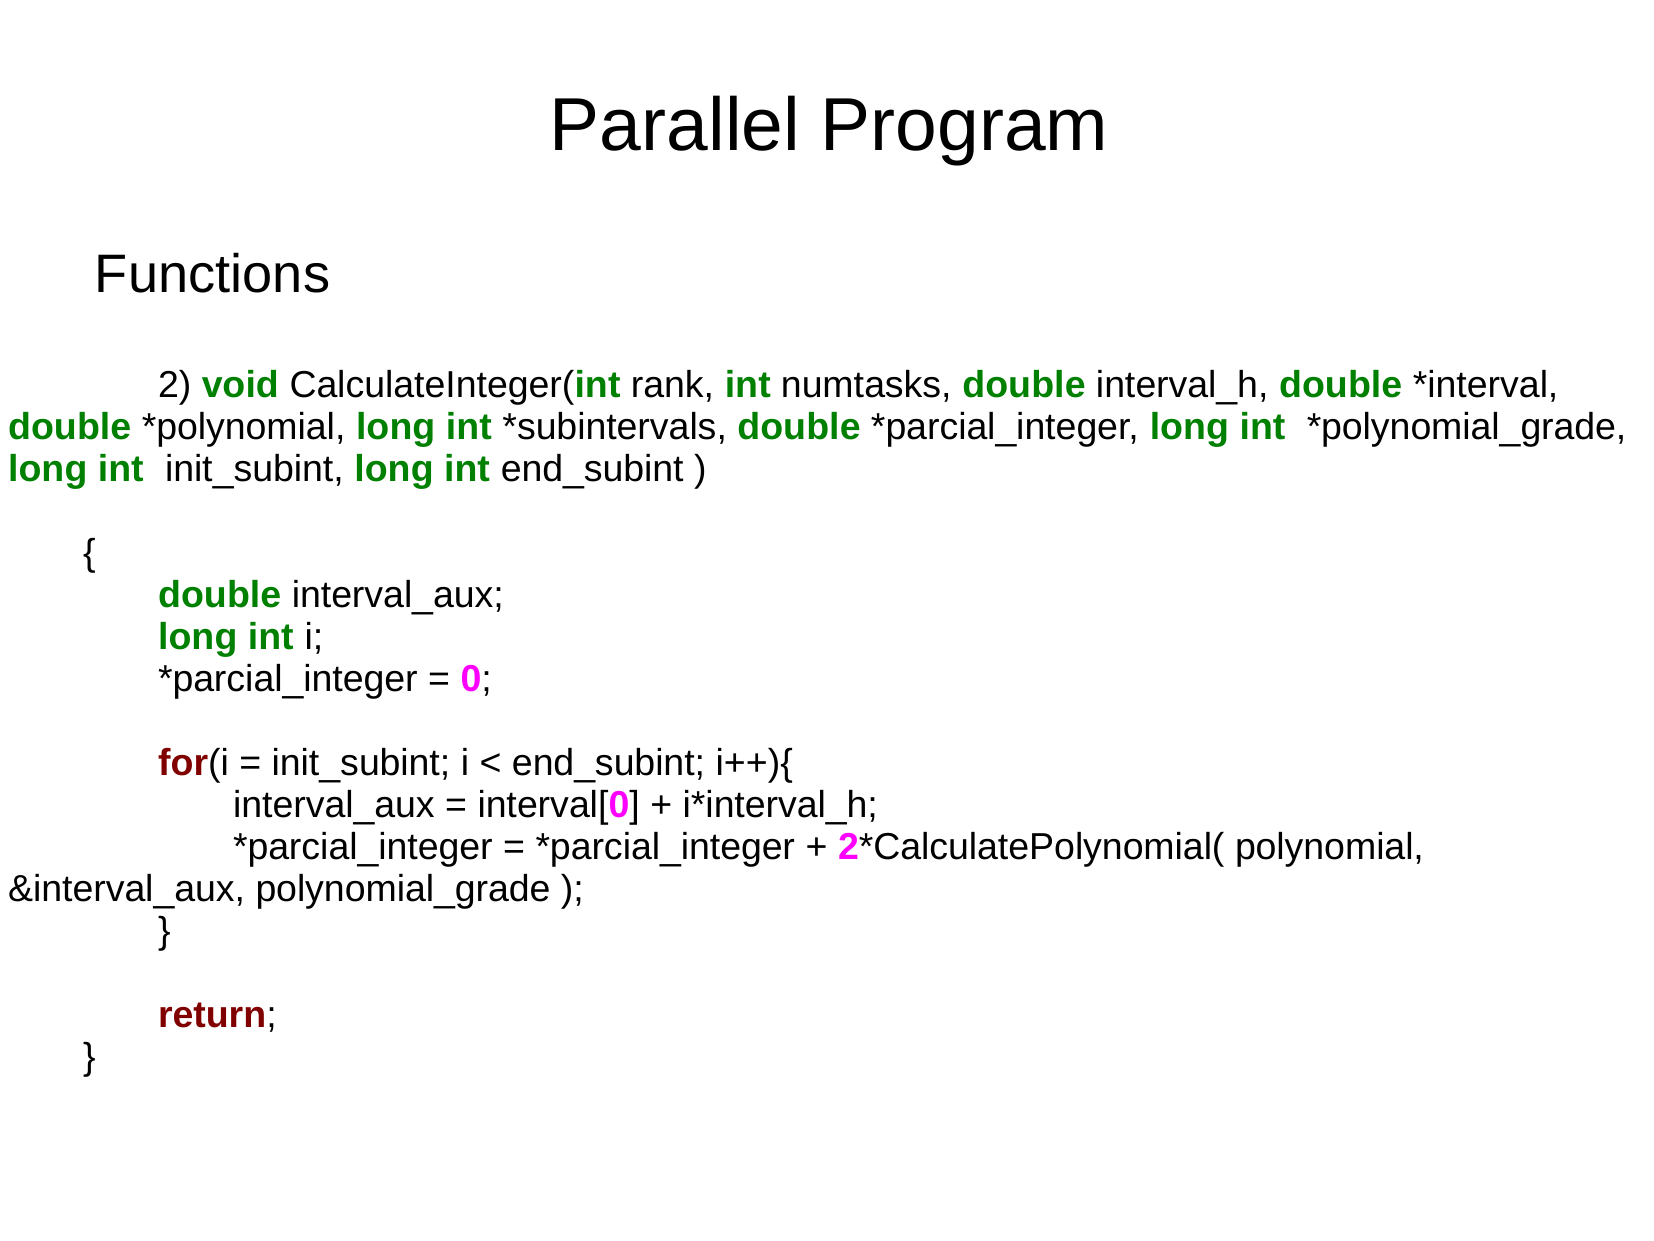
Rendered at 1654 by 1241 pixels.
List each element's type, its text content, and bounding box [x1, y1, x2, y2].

text_box Functions [4, 216, 1654, 316]
text_box 2) void CalculateInteger(int rank, int numtasks, double interval_h, double *interval, double *polynomial, long int *subintervals, double *parcial_integer, long int *polynomial_grade, long int init_subint, long int end_subint ) { double interval_aux; long int i; *parcial_integer = 0; for(i = init_subint; i < end_subint; i++){ interval_aux = interval[0] + i*interval_h; *parcial_integer = *parcial_integer + 2*CalculatePolynomial( polynomial, &interval_aux, polynomial_grade ); } return; } [0, 356, 1654, 1105]
text_box Parallel Program [4, 75, 1654, 174]
